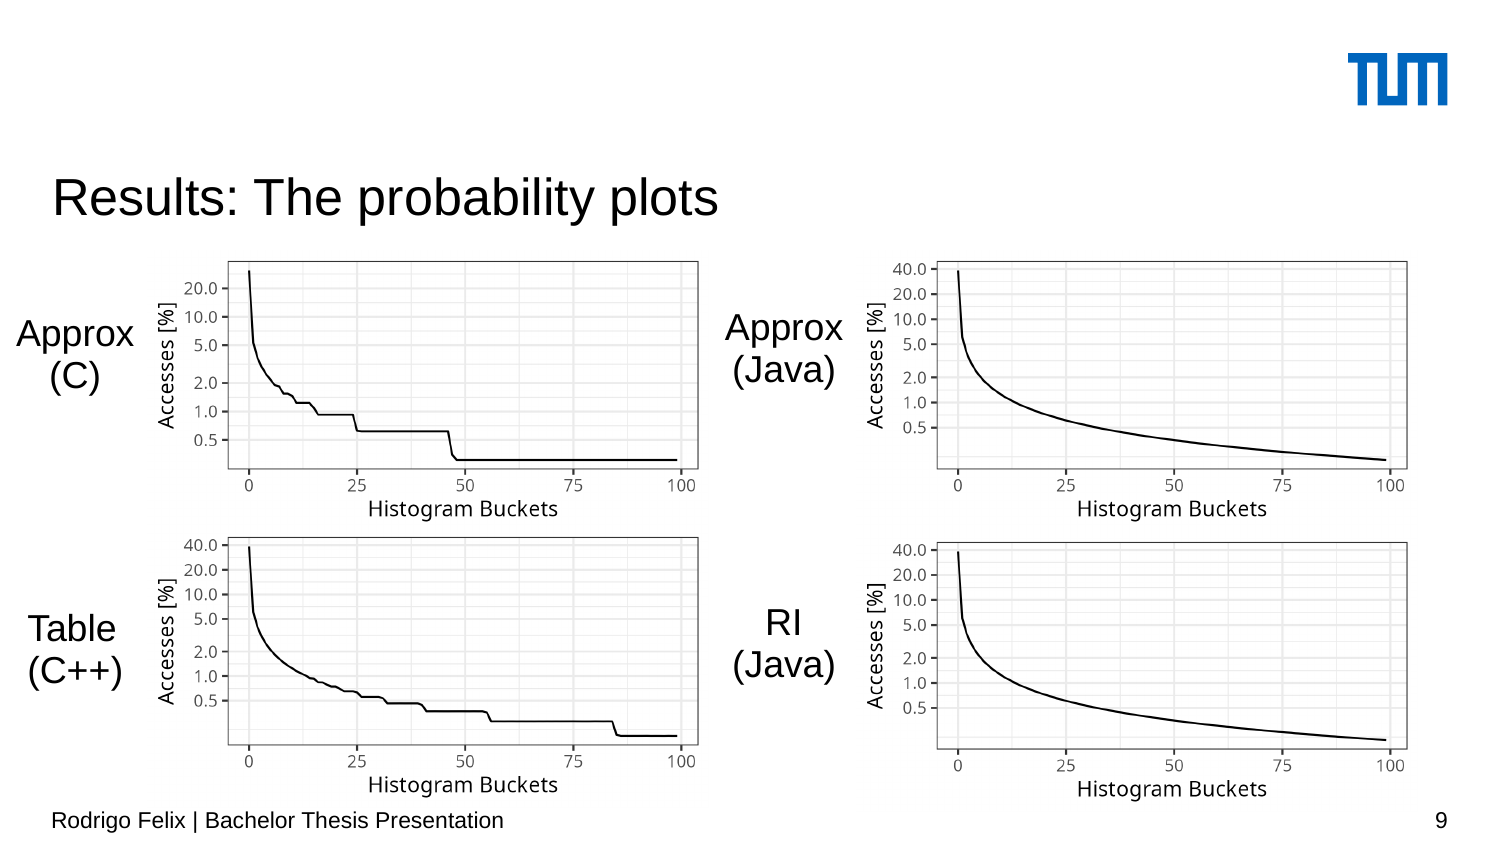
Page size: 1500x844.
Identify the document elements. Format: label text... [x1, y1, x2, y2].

text_box Approx (C) [0, 295, 148, 414]
picture [147, 250, 709, 808]
text_box RI (Java) [708, 590, 857, 739]
picture [856, 250, 1418, 813]
text_box Table (C++) [0, 561, 148, 739]
text_box Approx (Java) [708, 295, 857, 443]
title Results: The probability plots [52, 159, 1449, 227]
